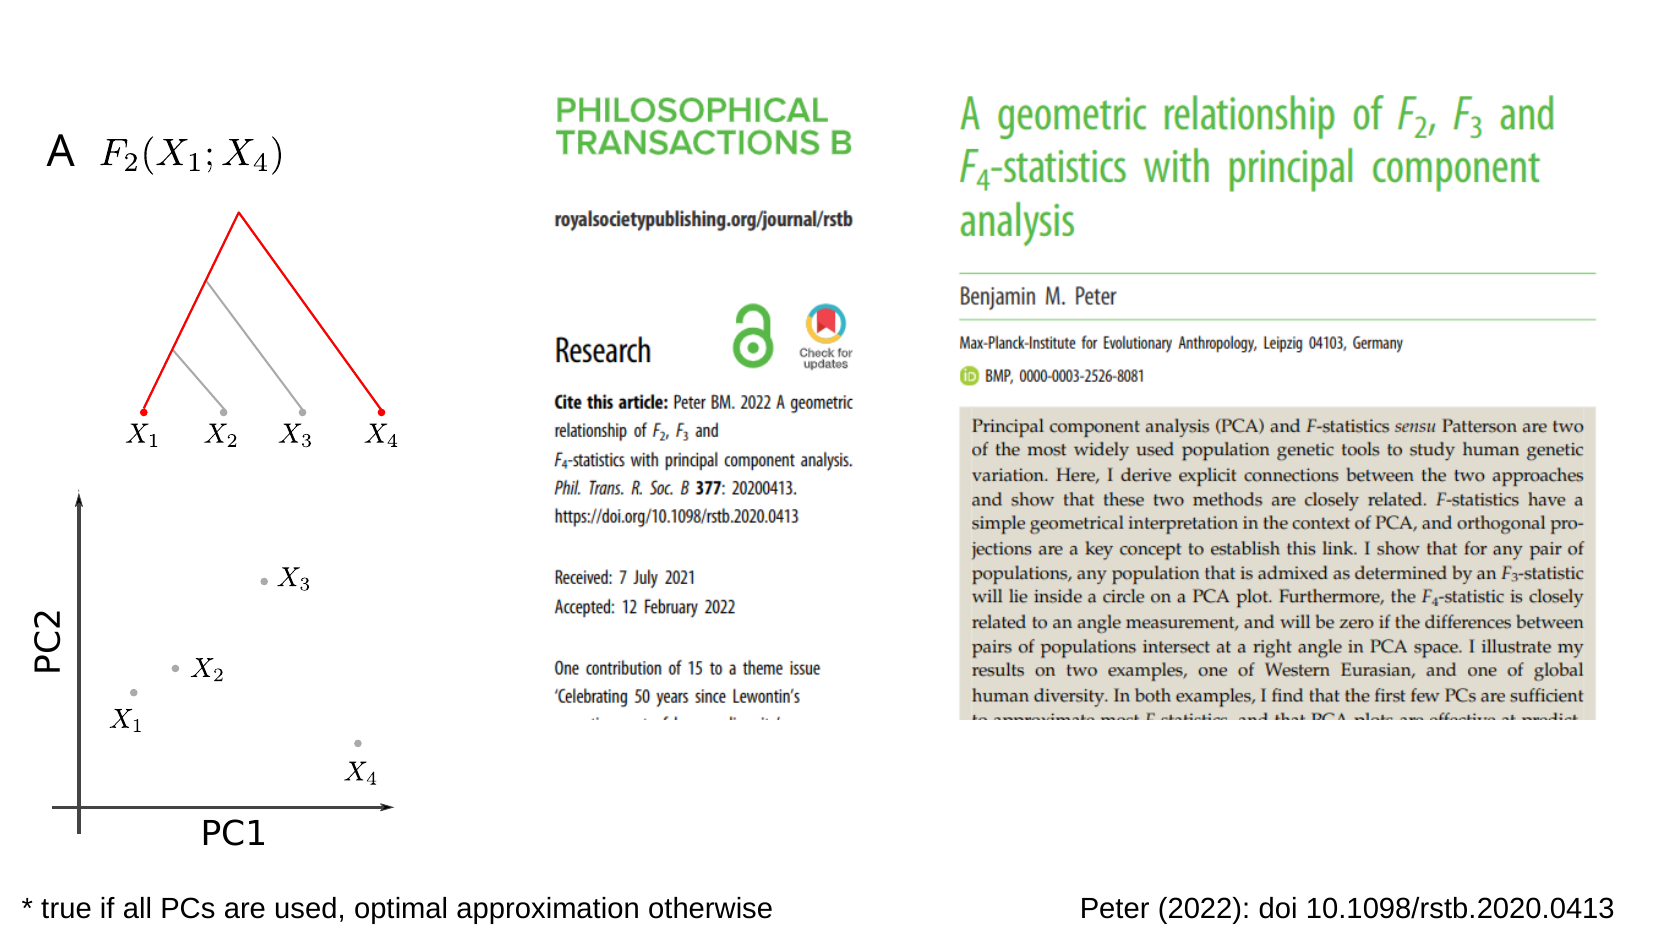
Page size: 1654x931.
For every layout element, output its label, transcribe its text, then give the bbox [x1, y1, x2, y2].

picture [33, 129, 435, 847]
picture [495, 29, 1654, 721]
text_box * true if all PCs are used, optimal approximation otherwise [6, 885, 841, 931]
text_box [30, 105, 1651, 857]
text_box Peter (2022): doi 10.1098/rstb.2020.0413 [1065, 885, 1640, 931]
